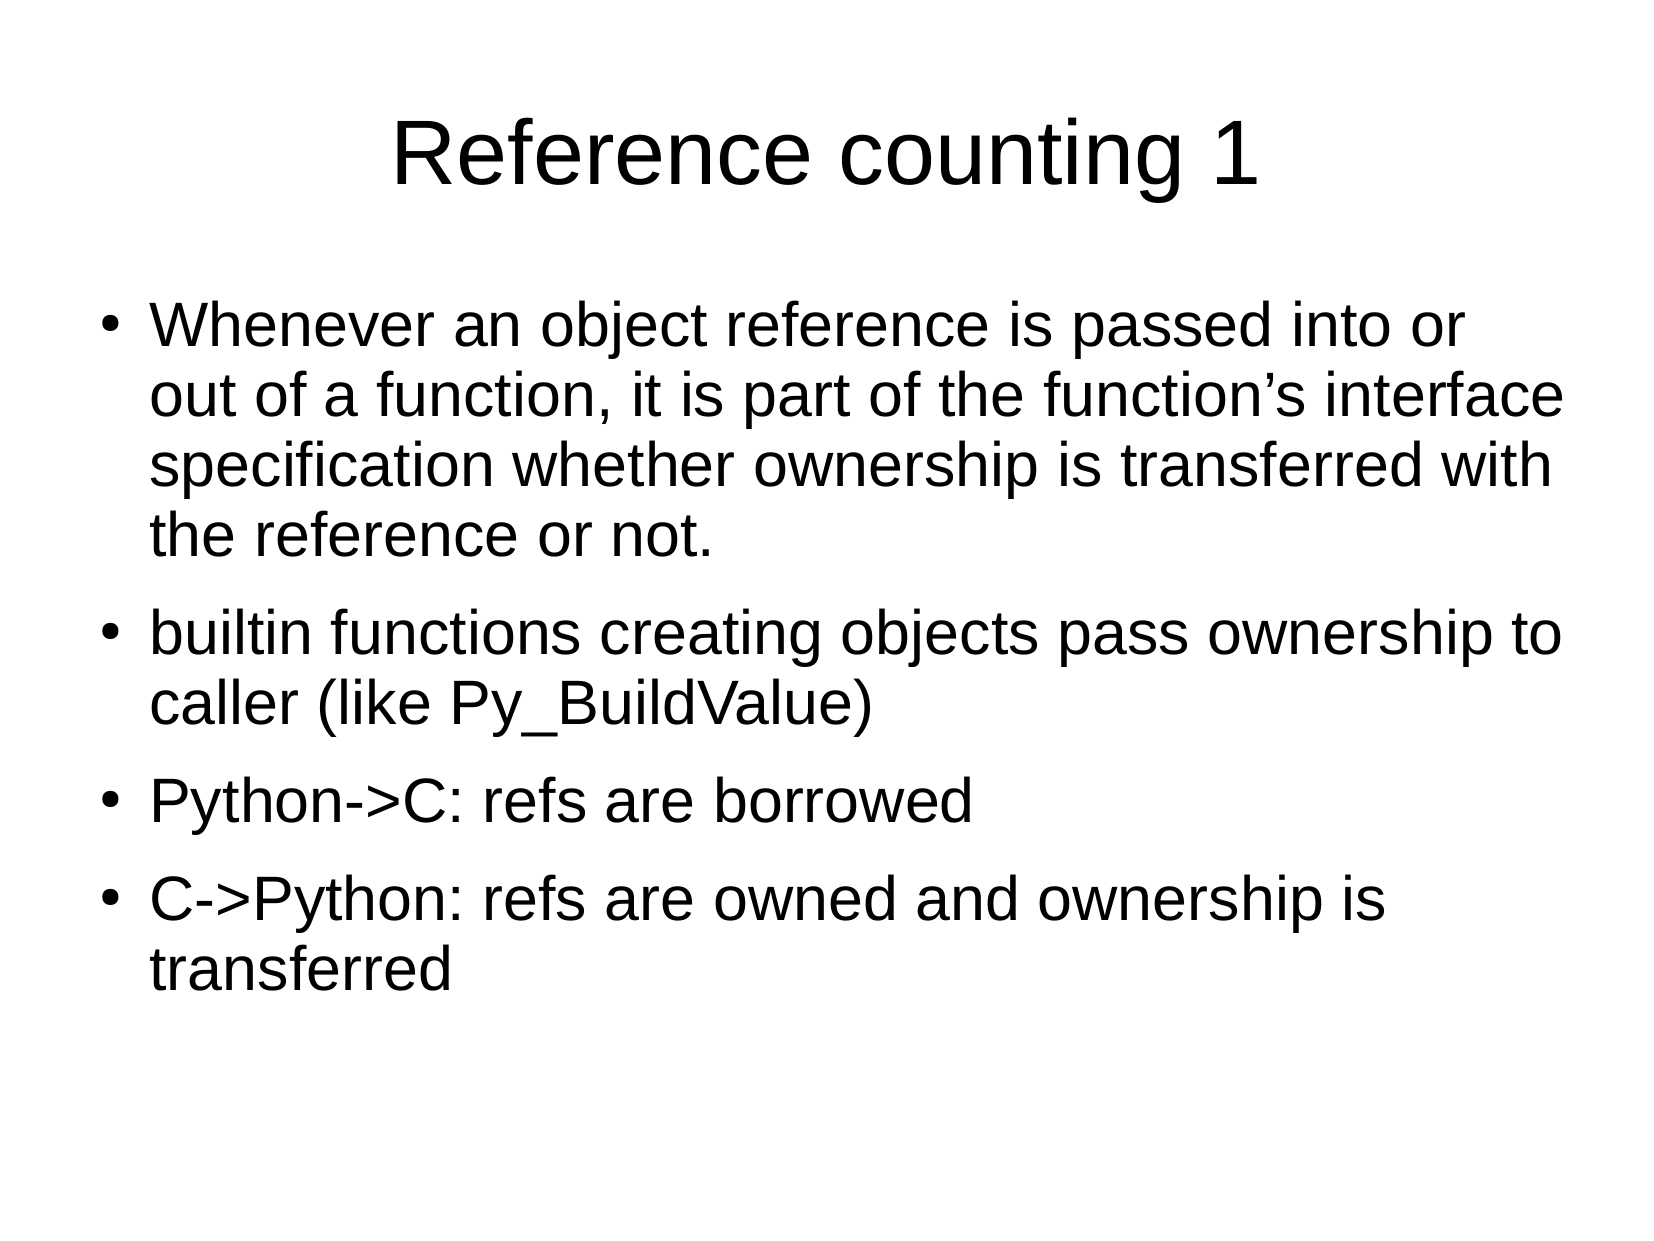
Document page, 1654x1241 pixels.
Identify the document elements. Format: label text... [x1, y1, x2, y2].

list Whenever an object reference is passed into or out of a function, it is part of the function’s interface specification whether ownership is transferred with the reference or not. builtin functions creating objects pass ownership to caller (like Py_BuildValue) Python->C: refs are borrowed C->Python: refs are owned and ownership is transferred [82, 290, 1571, 1010]
title Reference counting 1 [82, 49, 1571, 257]
